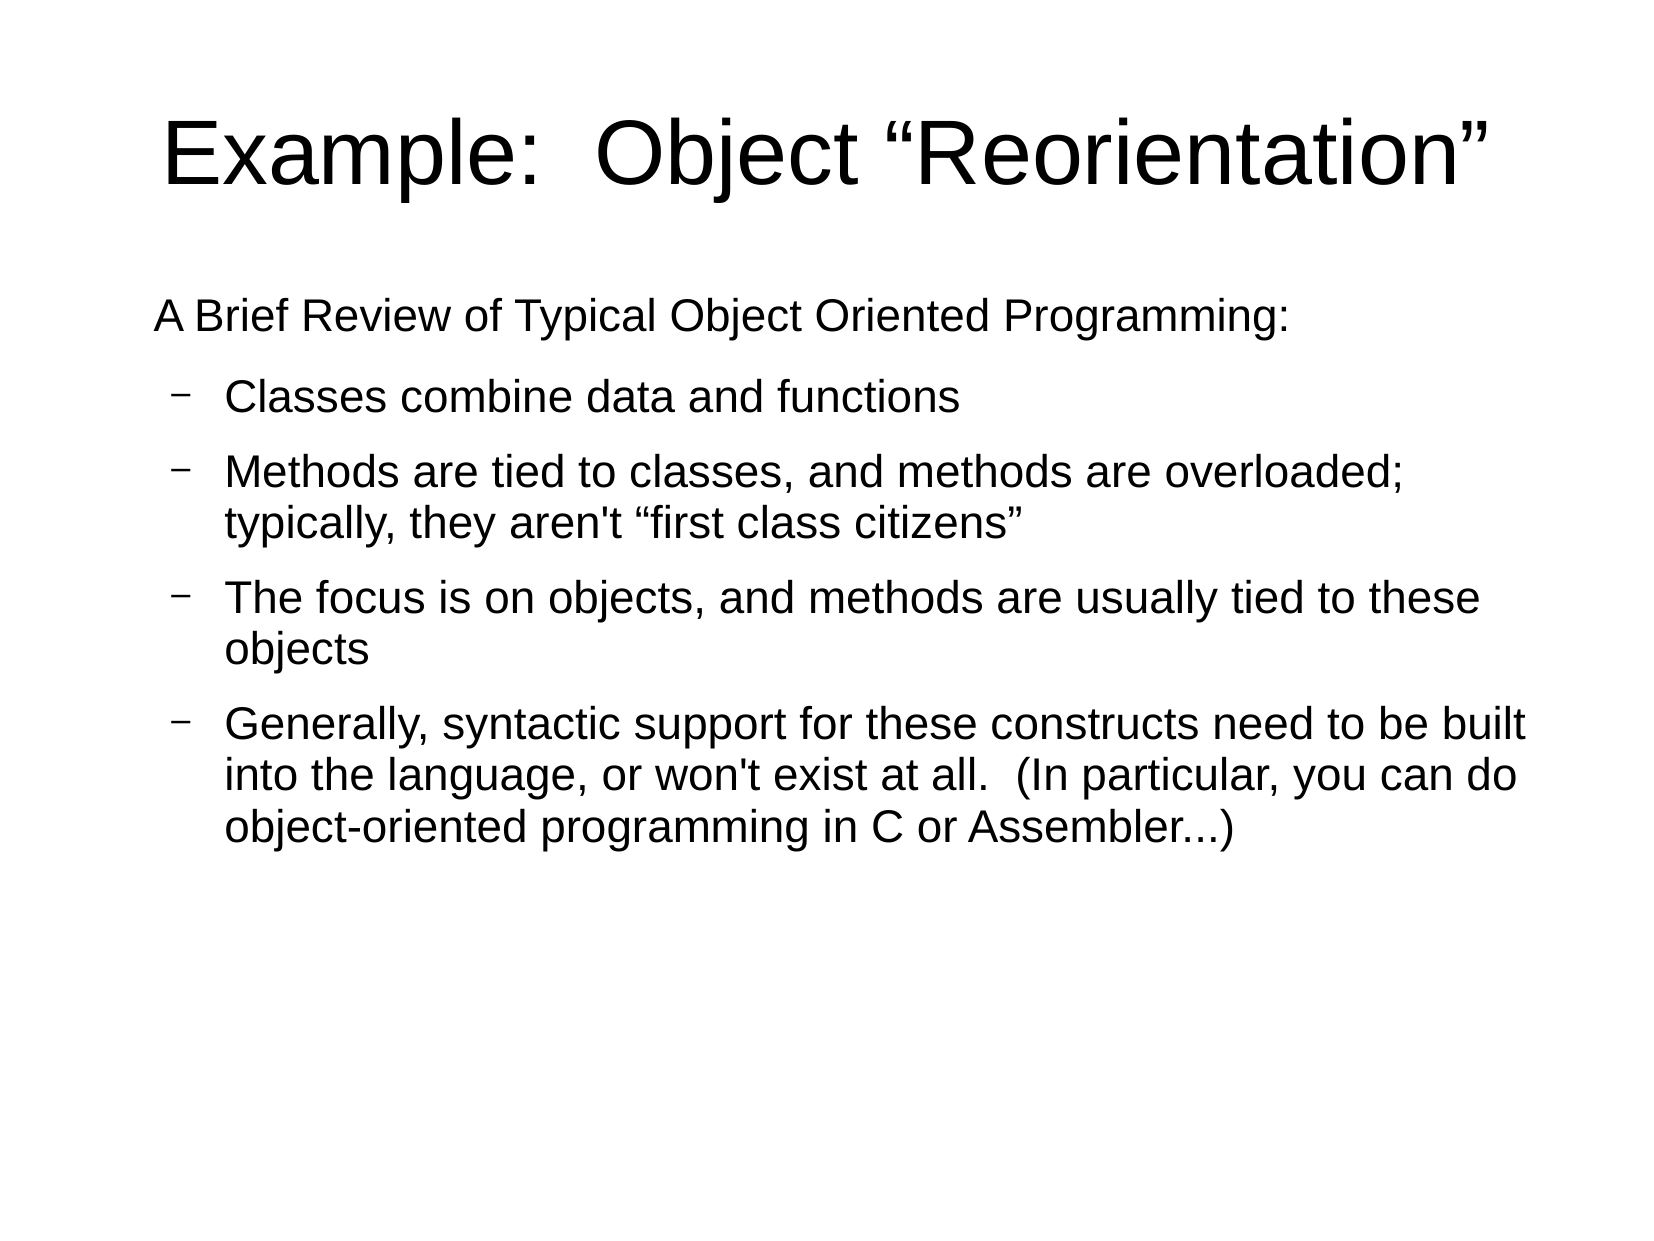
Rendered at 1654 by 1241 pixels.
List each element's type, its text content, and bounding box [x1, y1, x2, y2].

list A Brief Review of Typical Object Oriented Programming: Classes combine data and functions Methods are tied to classes, and methods are overloaded; typically, they aren't “first class citizens” The focus is on objects, and methods are usually tied to these objects Generally, syntactic support for these constructs need to be built into the language, or won't exist at all. (In particular, you can do object-oriented programming in C or Assembler...) [82, 290, 1538, 1010]
title Example: Object “Reorientation” [82, 49, 1571, 257]
